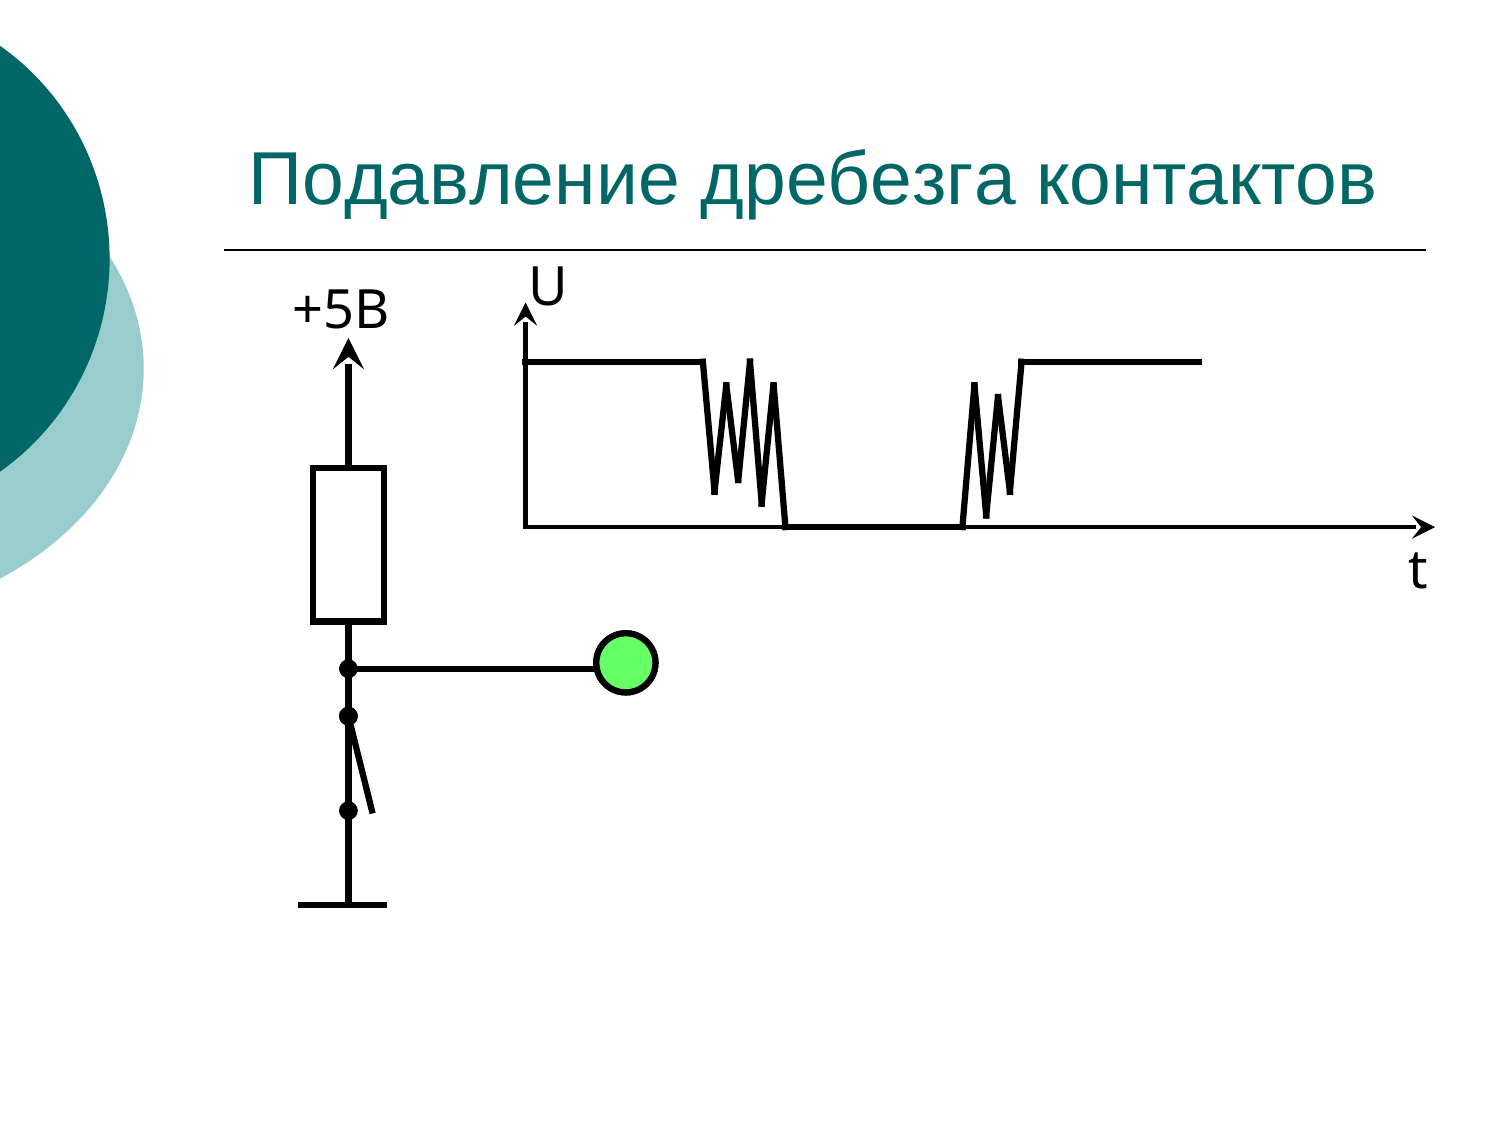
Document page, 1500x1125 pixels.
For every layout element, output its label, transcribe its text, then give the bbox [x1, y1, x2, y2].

text_box +5В [277, 267, 455, 348]
text_box t [1393, 527, 1500, 608]
text_box [312, 467, 384, 622]
title Подавление дребезга контактов [233, 58, 1416, 228]
text_box U [513, 243, 621, 324]
text_box [596, 633, 656, 693]
